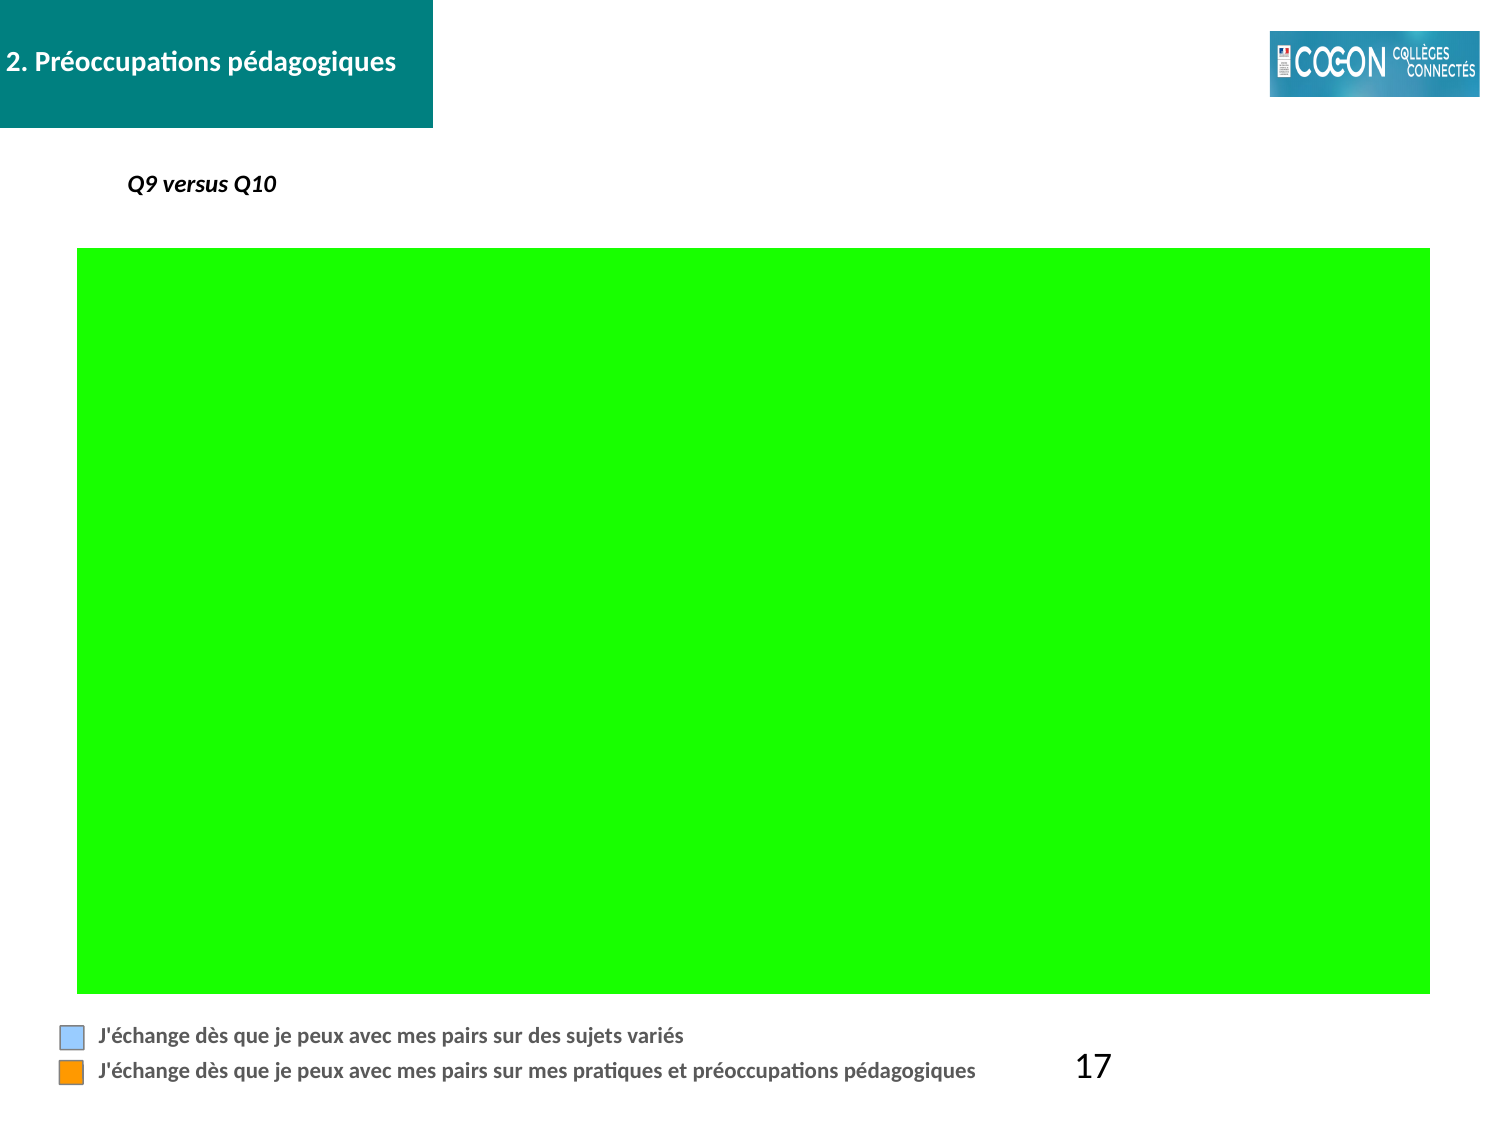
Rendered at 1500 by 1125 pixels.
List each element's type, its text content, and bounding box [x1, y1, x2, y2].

text_box J'échange dès que je peux avec mes pairs sur des sujets variés [83, 1017, 805, 1052]
text_box [60, 1025, 83, 1050]
text_box [59, 1060, 84, 1085]
text_box 2. Préoccupations pédagogiques [0, 0, 433, 128]
picture [77, 248, 1430, 994]
picture [1269, 31, 1480, 97]
text_box Q9 versus Q10 [112, 166, 1407, 246]
text_box J'échange dès que je peux avec mes pairs sur mes pratiques et préoccupations pédagogiques [83, 1052, 1117, 1094]
text_box <numéro> [1059, 1042, 1397, 1103]
